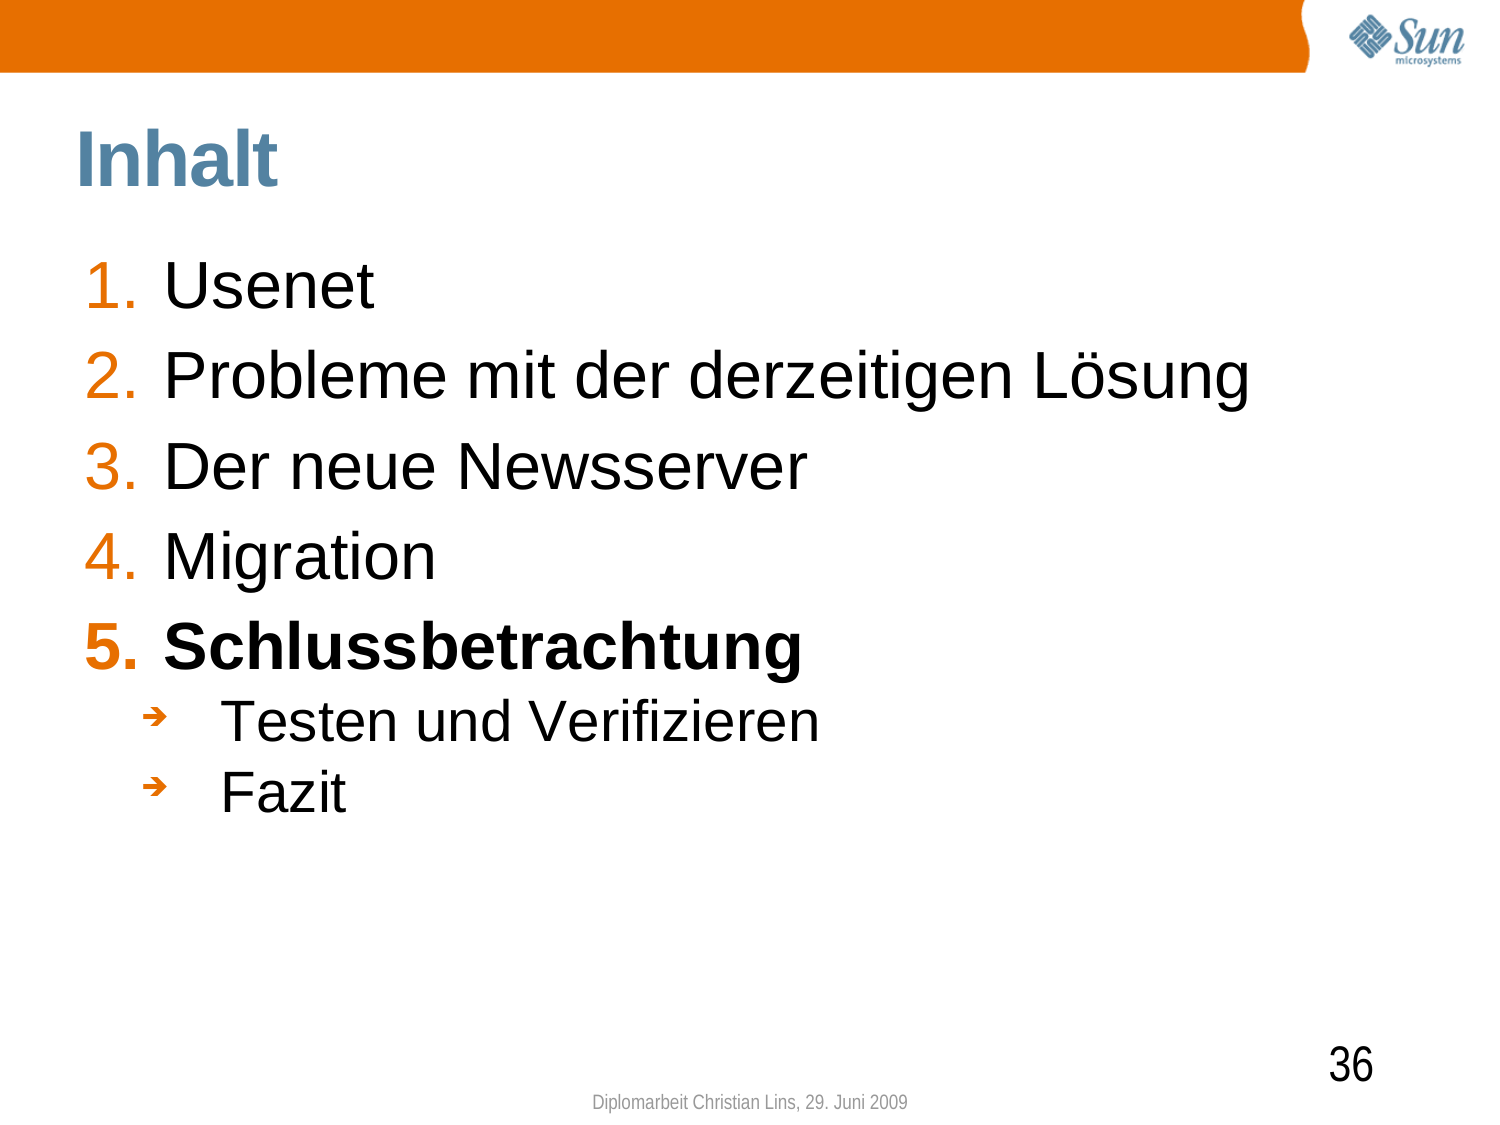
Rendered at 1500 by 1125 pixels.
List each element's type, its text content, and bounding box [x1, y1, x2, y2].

list Usenet Probleme mit der derzeitigen Lösung Der neue Newsserver Migration Schlussbetrachtung Testen und Verifizieren Fazit [64, 257, 1447, 952]
title Inhalt [75, 122, 1438, 228]
picture [0, 0, 1500, 75]
